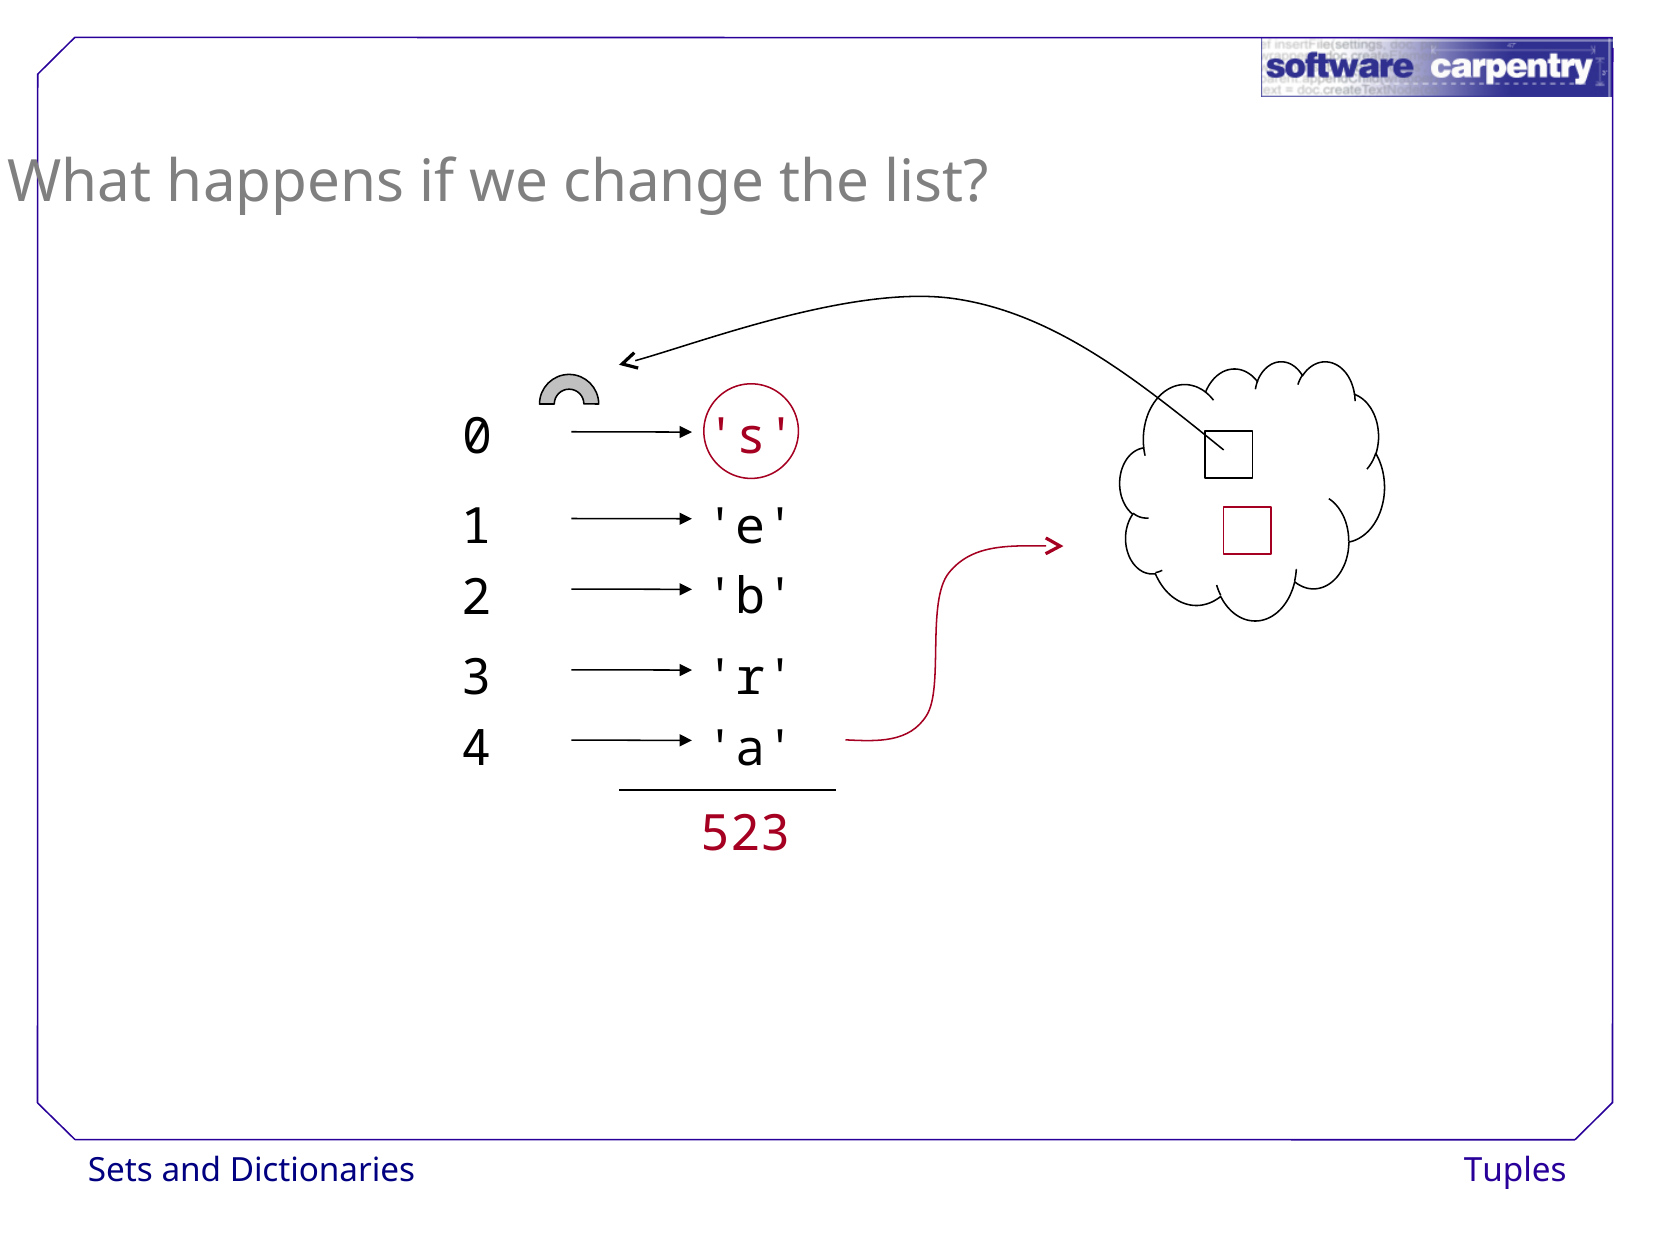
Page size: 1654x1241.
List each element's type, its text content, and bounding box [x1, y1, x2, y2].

text_box 2 [410, 554, 543, 630]
table_cell [540, 479, 600, 555]
table_header [540, 404, 600, 479]
table_cell [540, 630, 600, 706]
text_box What happens if we change the list? [0, 100, 1154, 221]
text_box 523 [673, 790, 817, 866]
text_box 'e' [684, 483, 817, 553]
text_box 0 [411, 394, 544, 470]
text_box 's' [781, 394, 818, 470]
text_box 4 [410, 705, 543, 781]
text_box 3 [410, 634, 543, 705]
text_box 'r' [684, 634, 817, 705]
table_cell [543, 555, 600, 630]
text_box 'a' [684, 705, 817, 781]
picture [1261, 39, 1613, 97]
text_box 'b' [684, 553, 817, 629]
text_box 's' [685, 394, 721, 470]
text_box [541, 374, 599, 404]
text_box 's' [705, 394, 797, 470]
table_cell [543, 706, 600, 781]
text_box 1 [410, 483, 543, 554]
